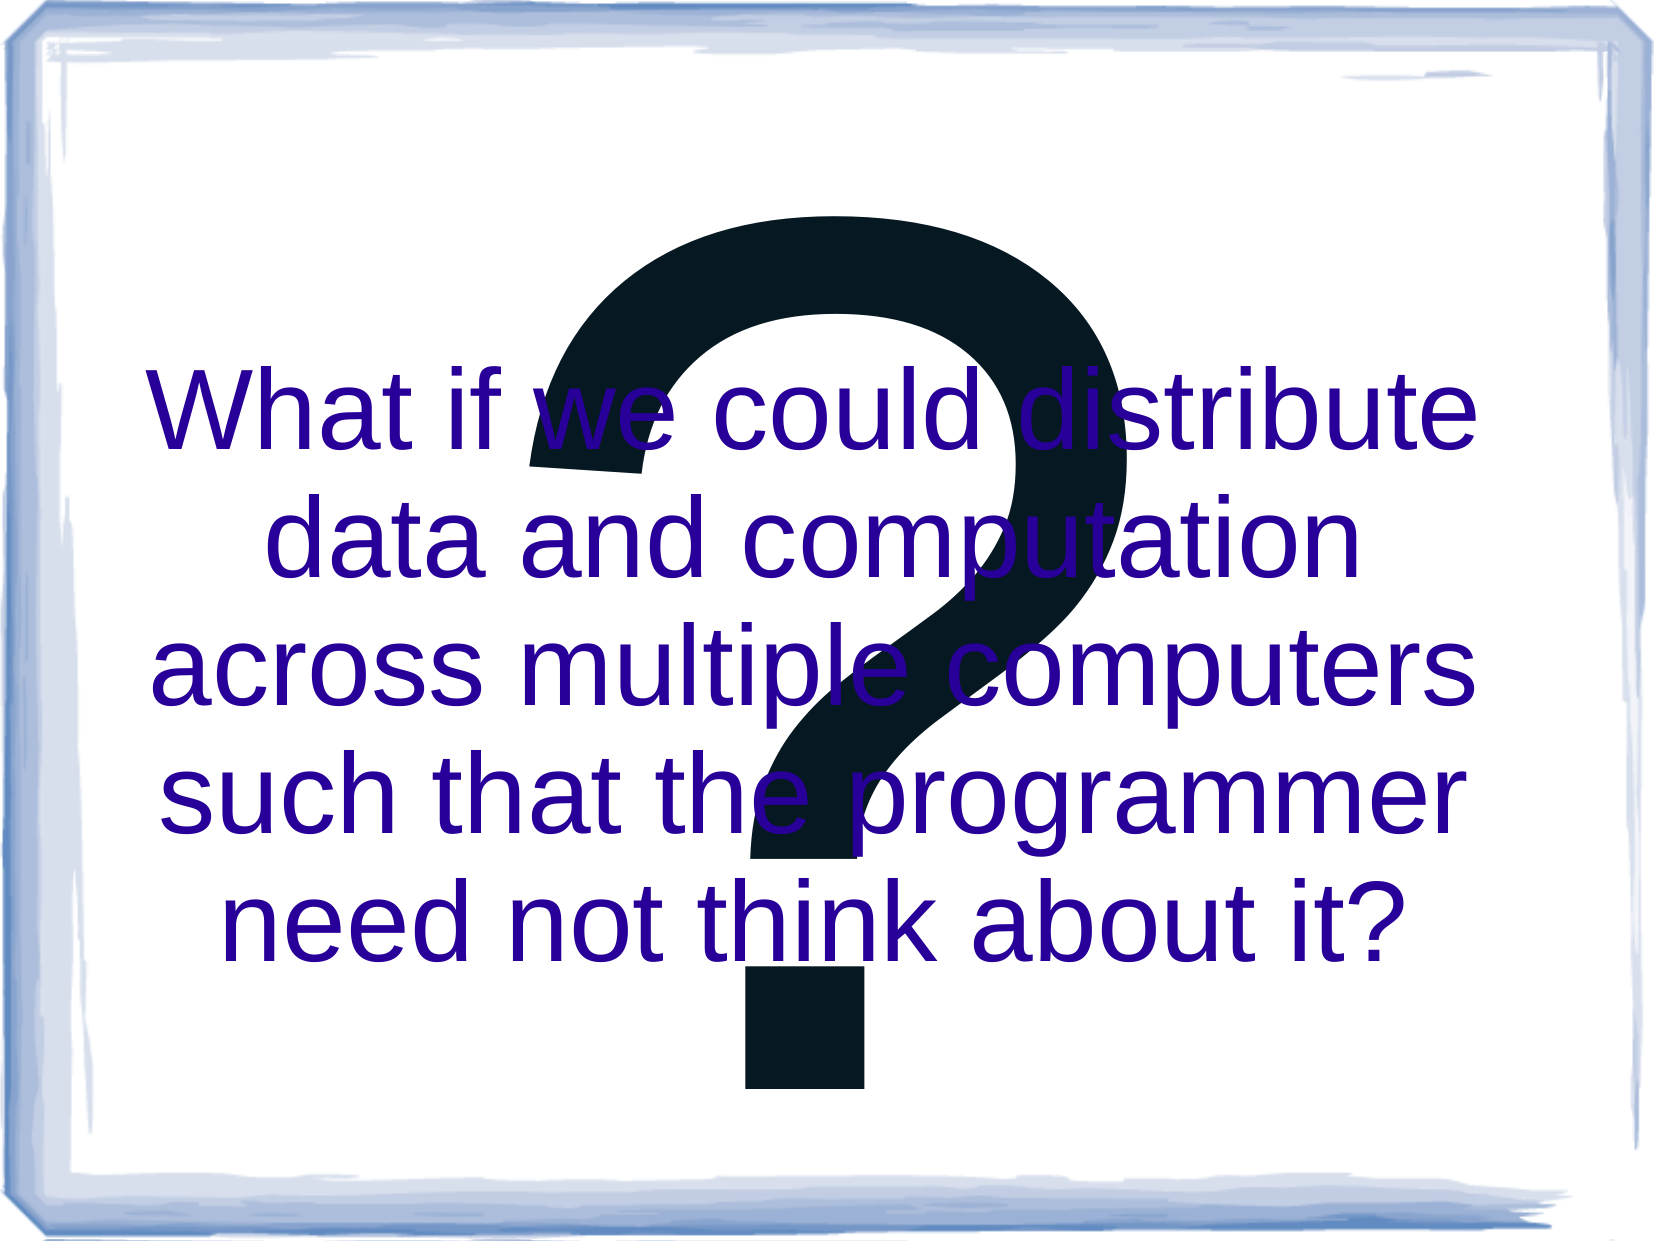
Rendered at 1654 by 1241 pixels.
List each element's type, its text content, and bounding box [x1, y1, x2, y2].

title What if we could distribute data and computation across multiple computers such that the programmer need not think about it? [128, 0, 1501, 1241]
picture [1501, 0, 1654, 1241]
picture [0, 0, 128, 1241]
